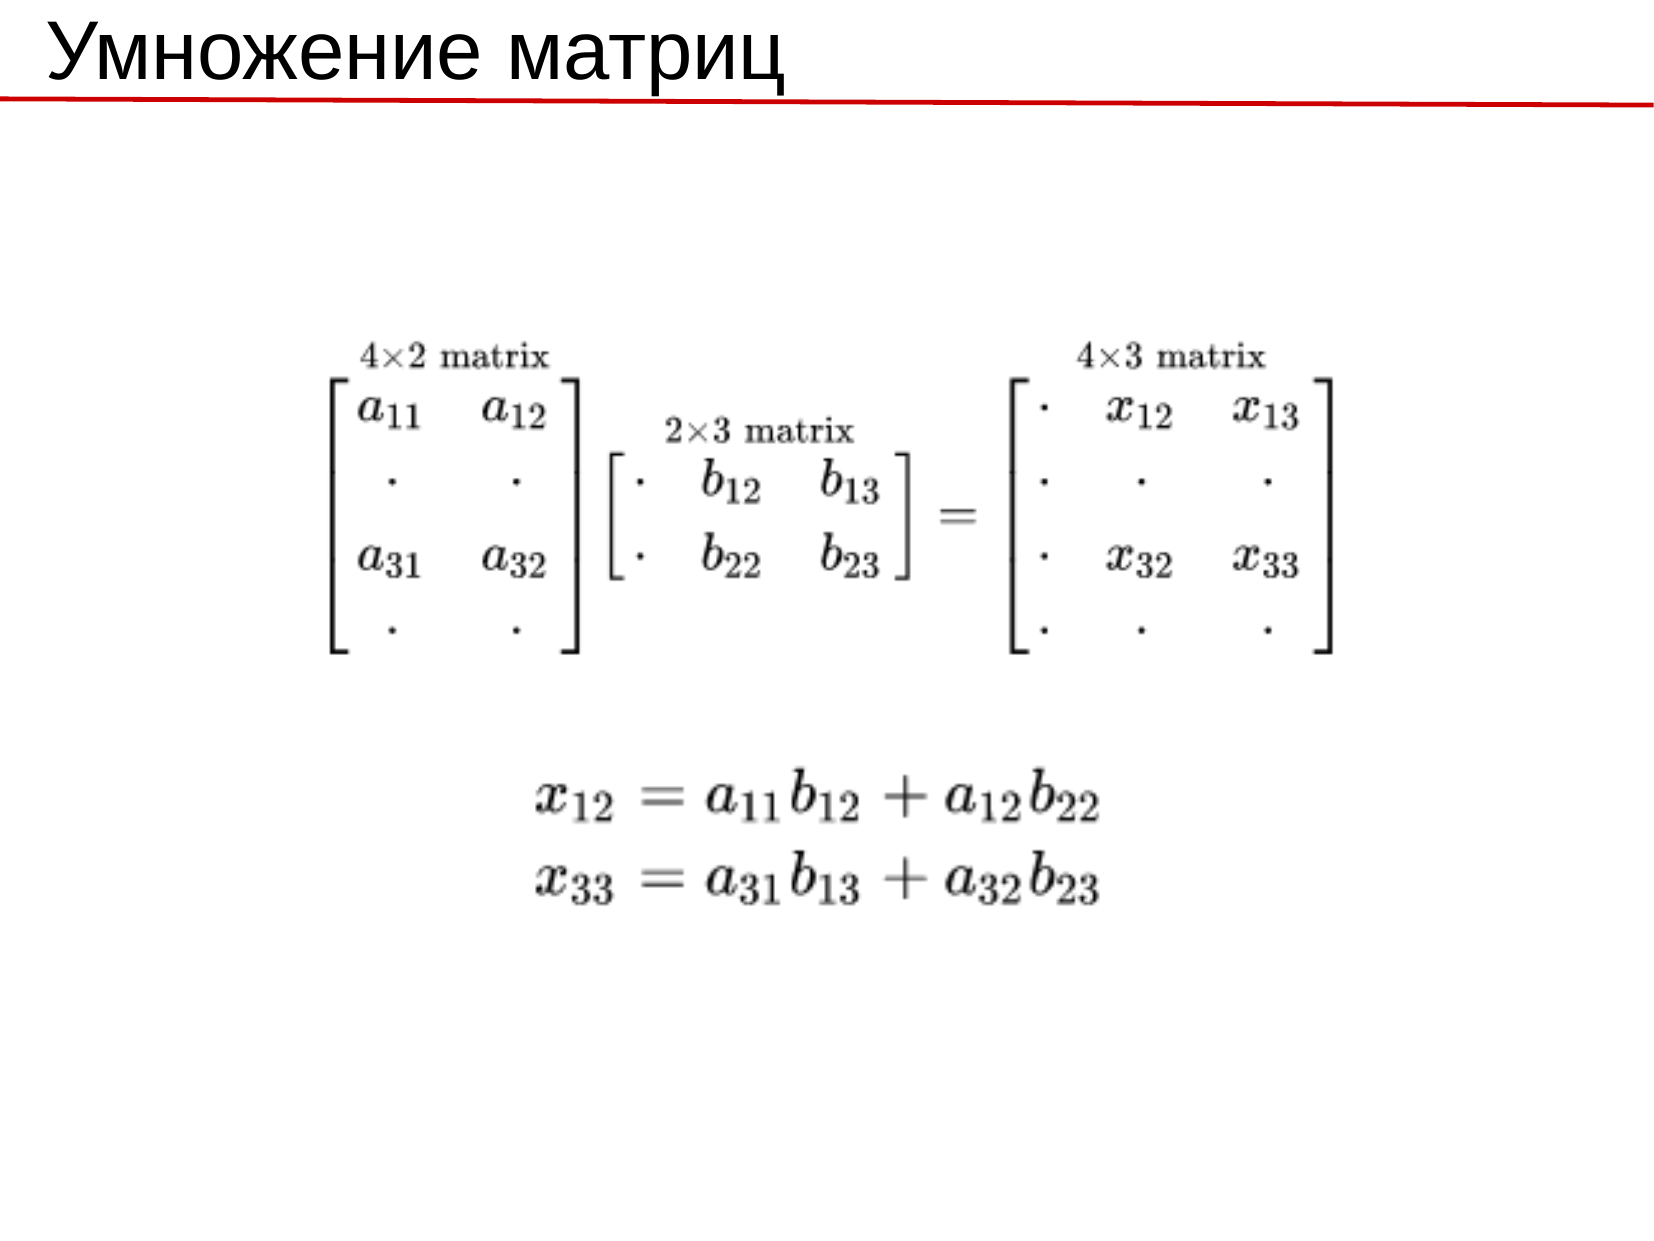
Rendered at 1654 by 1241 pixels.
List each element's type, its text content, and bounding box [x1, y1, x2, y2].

picture [525, 755, 1118, 916]
picture [313, 332, 1351, 661]
title Умножение матриц [45, 2, 1351, 99]
